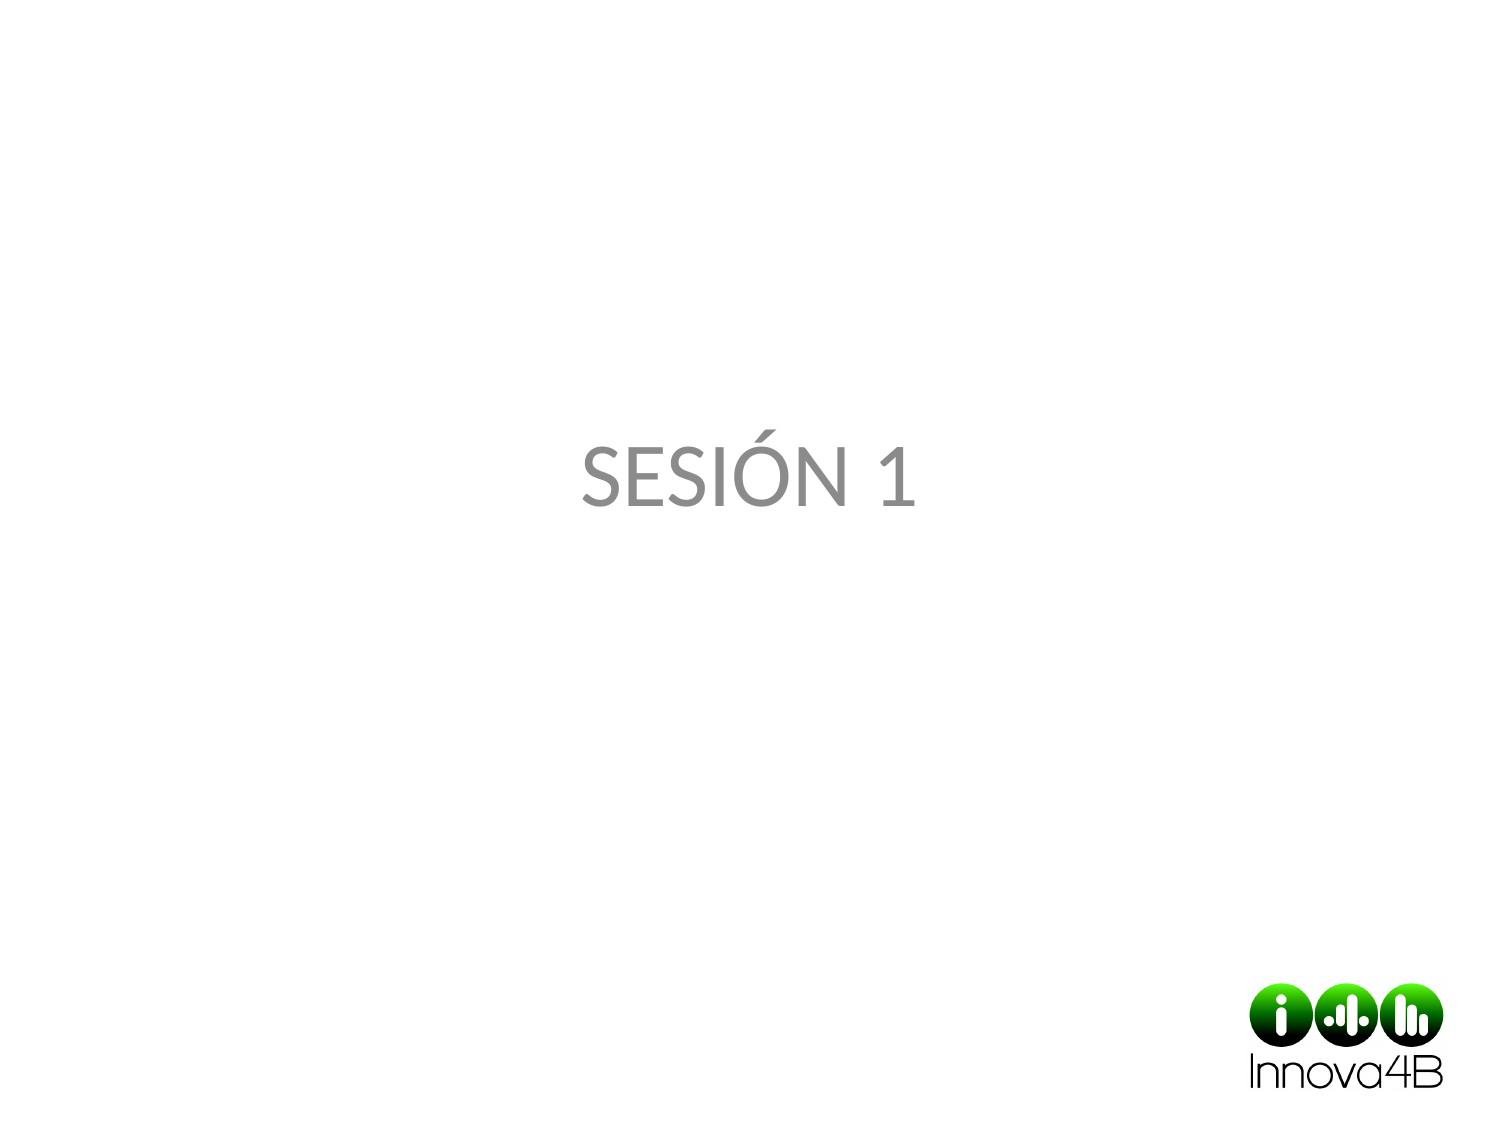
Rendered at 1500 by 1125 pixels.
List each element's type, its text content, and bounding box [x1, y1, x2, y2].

text_box SESIÓN 1 [112, 349, 1388, 591]
picture [1246, 975, 1447, 1094]
